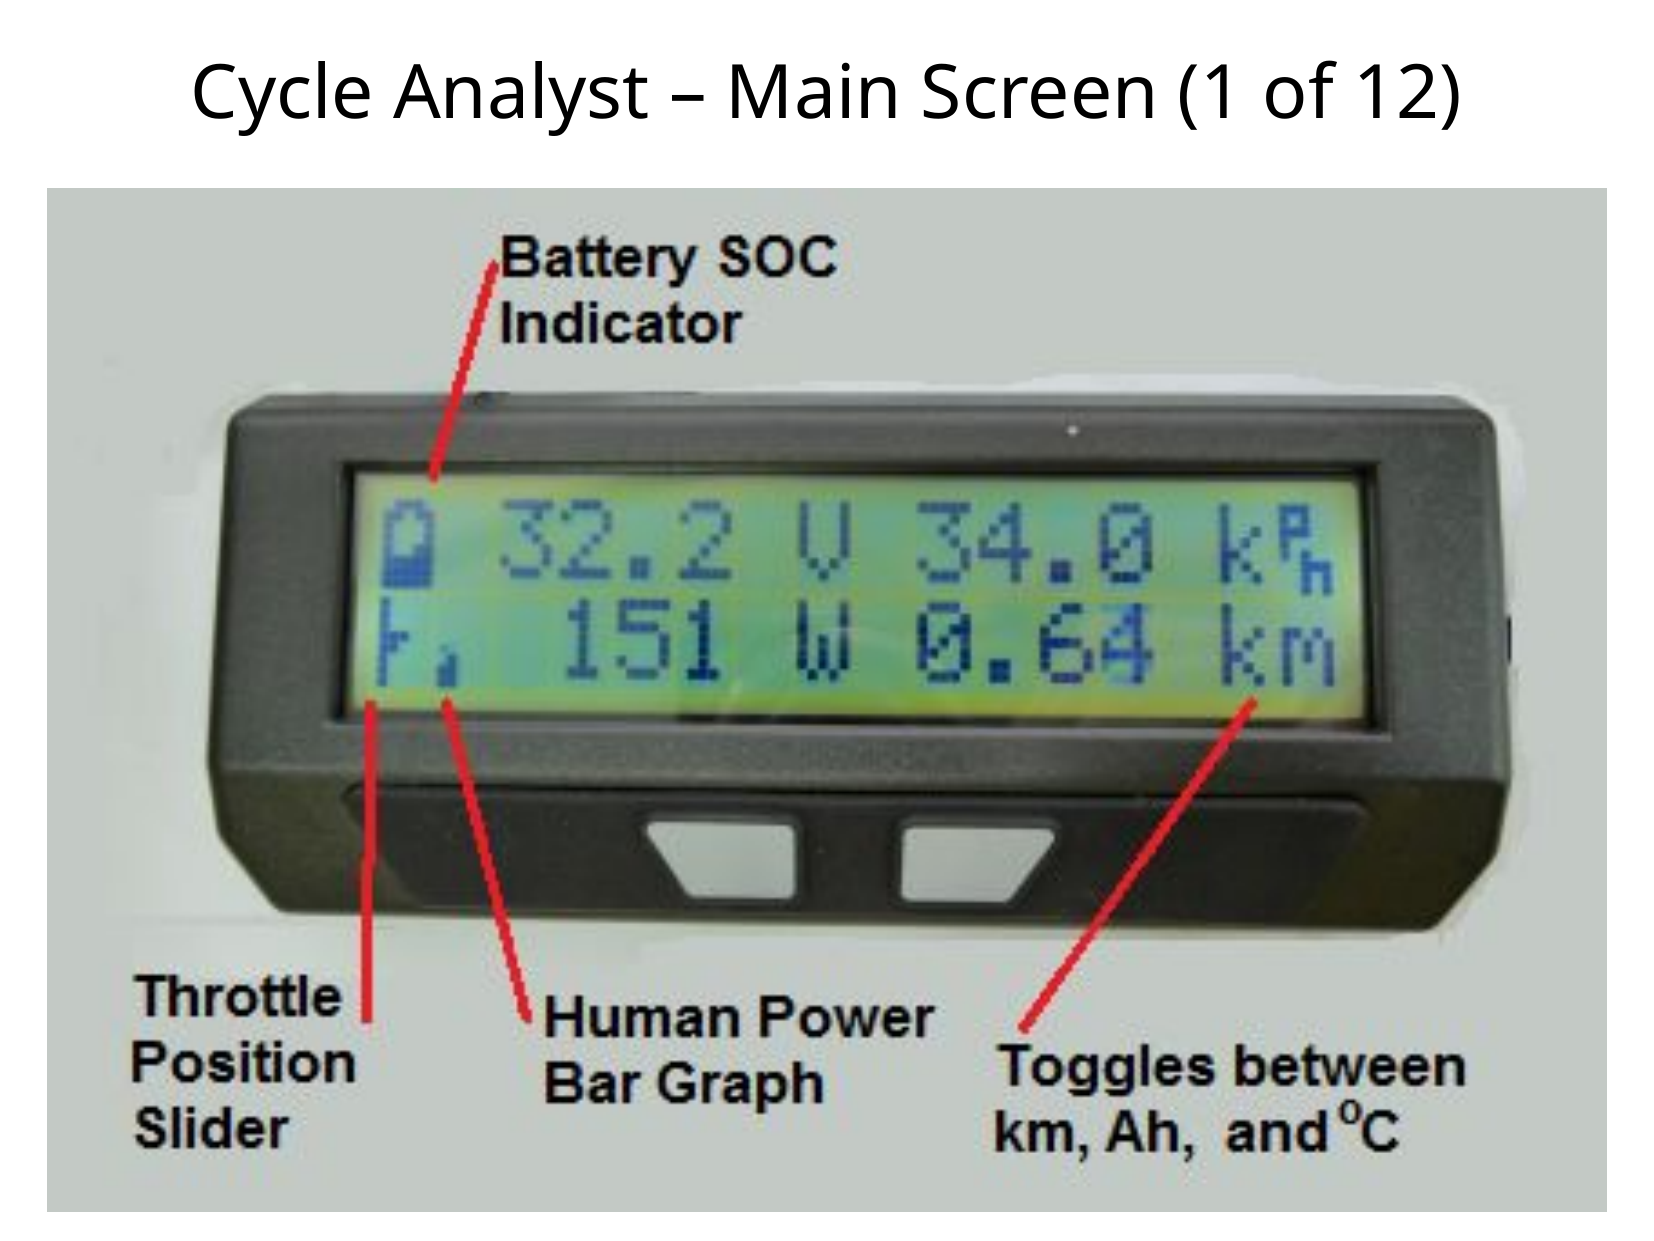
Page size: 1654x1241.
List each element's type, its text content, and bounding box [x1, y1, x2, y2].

picture [47, 188, 1607, 1212]
title Cycle Analyst – Main Screen (1 of 12) [82, 49, 1571, 130]
